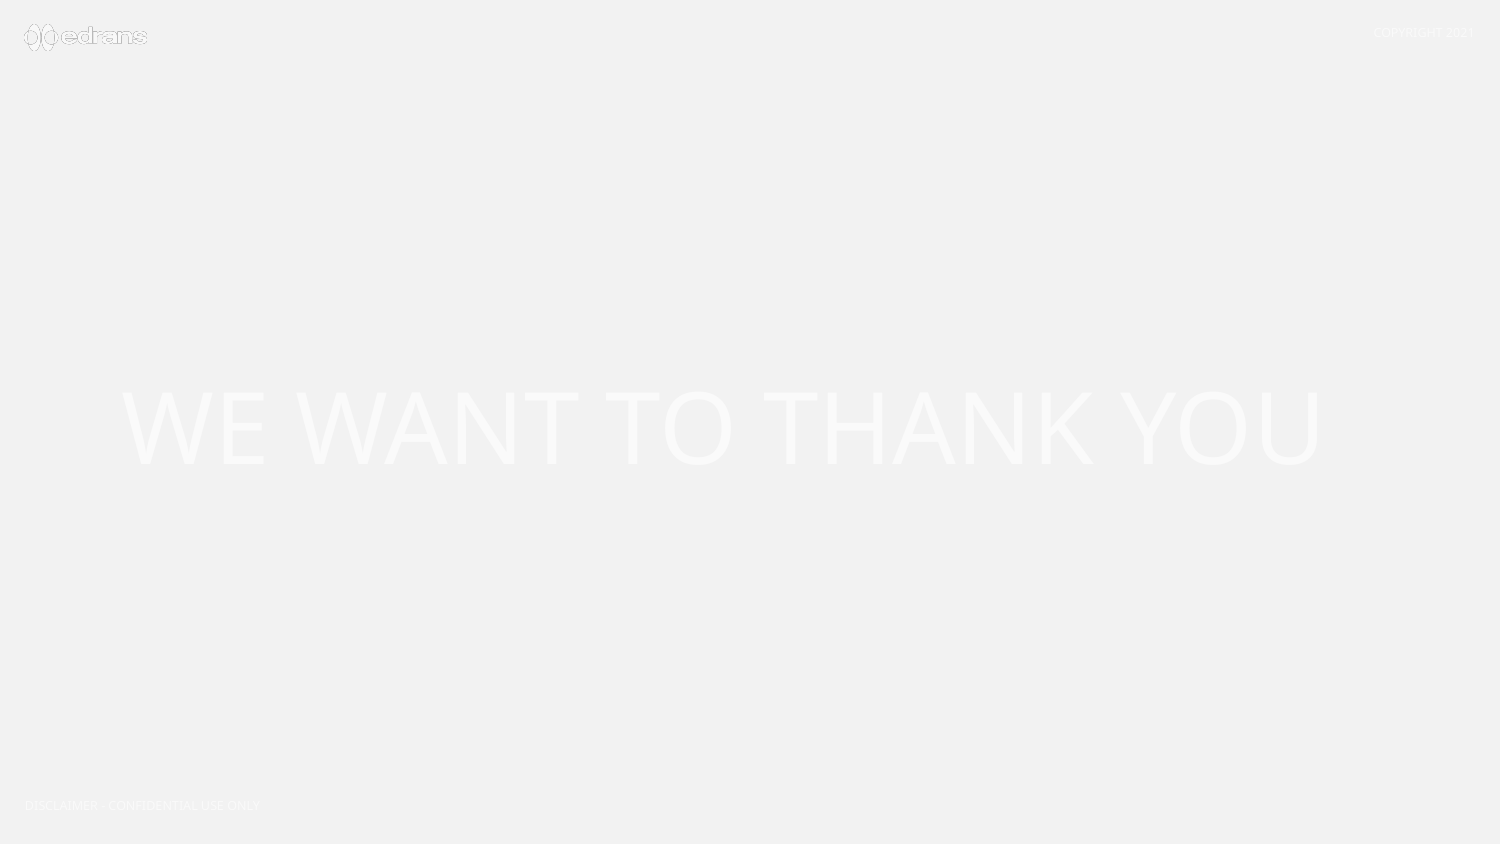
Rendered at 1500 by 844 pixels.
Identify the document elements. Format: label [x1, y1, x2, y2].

picture [24, 24, 147, 51]
